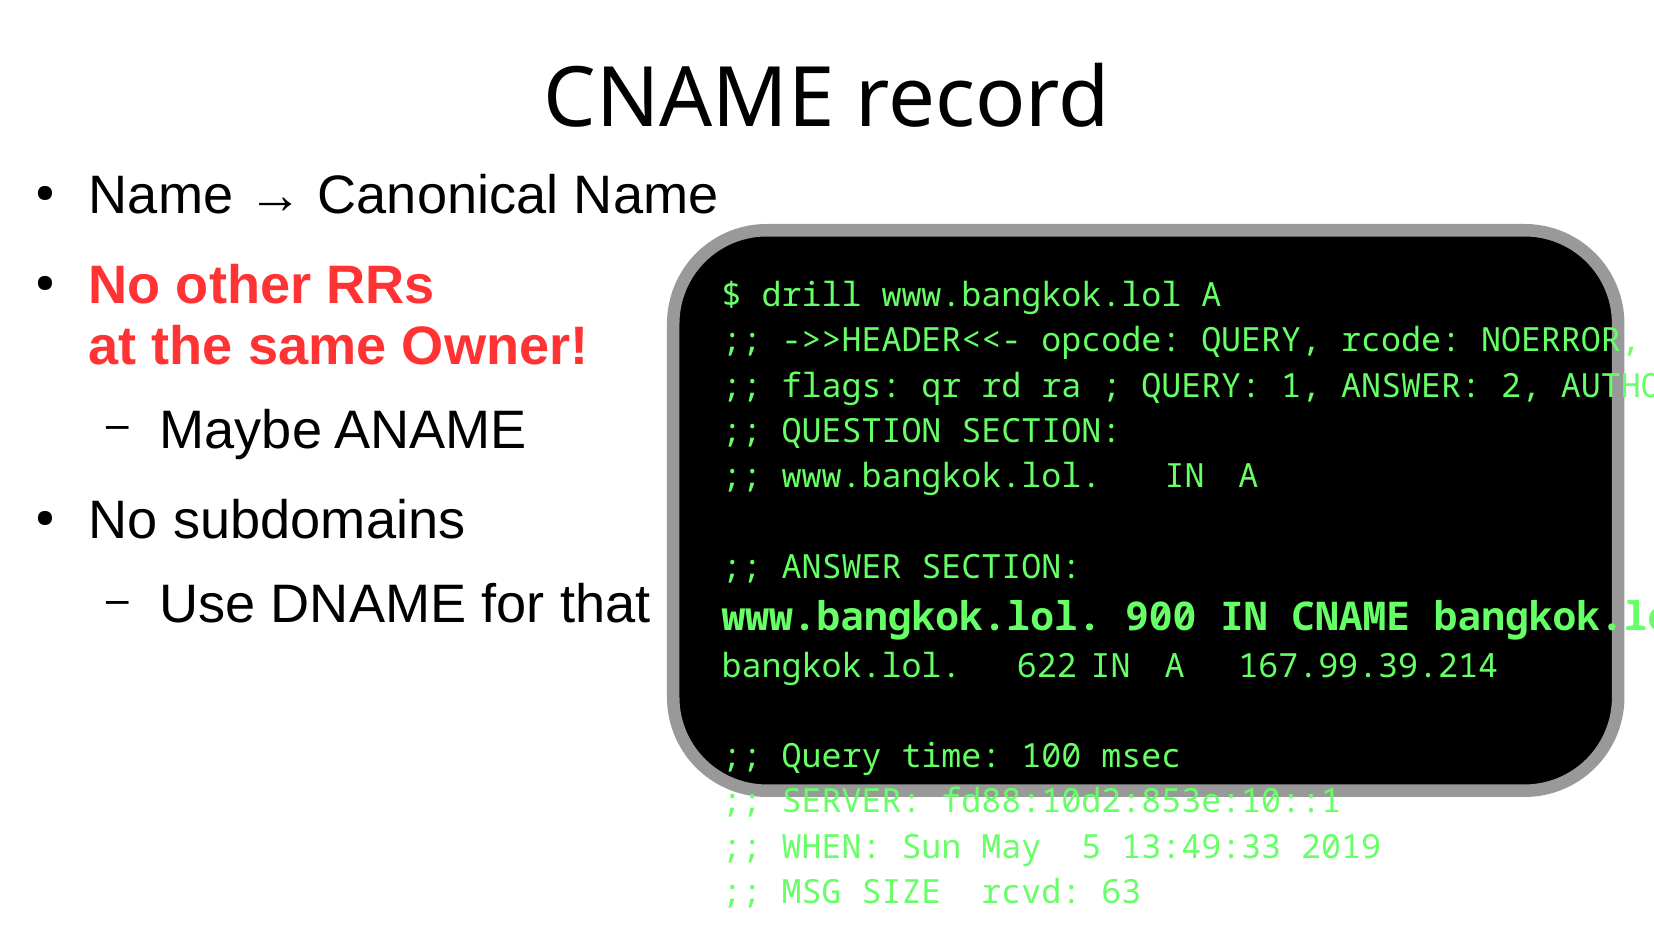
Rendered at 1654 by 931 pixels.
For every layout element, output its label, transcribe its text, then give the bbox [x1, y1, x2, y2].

text_box $ drill www.bangkok.lol A ;; ->>HEADER<<- opcode: QUERY, rcode: NOERROR, id: 3 ;; flags: qr rd ra ; QUERY: 1, ANSWER: 2, AUTHORITY: ;; QUESTION SECTION: ;; www.bangkok.lol. IN A ;; ANSWER SECTION: www.bangkok.lol. 900 IN CNAME bangkok.lol. bangkok.lol. 622 IN A 167.99.39.214 ;; Query time: 100 msec ;; SERVER: fd88:10d2:853e:10::1 ;; WHEN: Sun May 5 13:49:33 2019 ;; MSG SIZE rcvd: 63 [673, 230, 1619, 791]
title CNAME record [82, 37, 1571, 193]
list Name → Canonical Name No other RRs at the same Owner! Maybe ANAME No subdomains Use DNAME for that [17, 164, 1063, 931]
